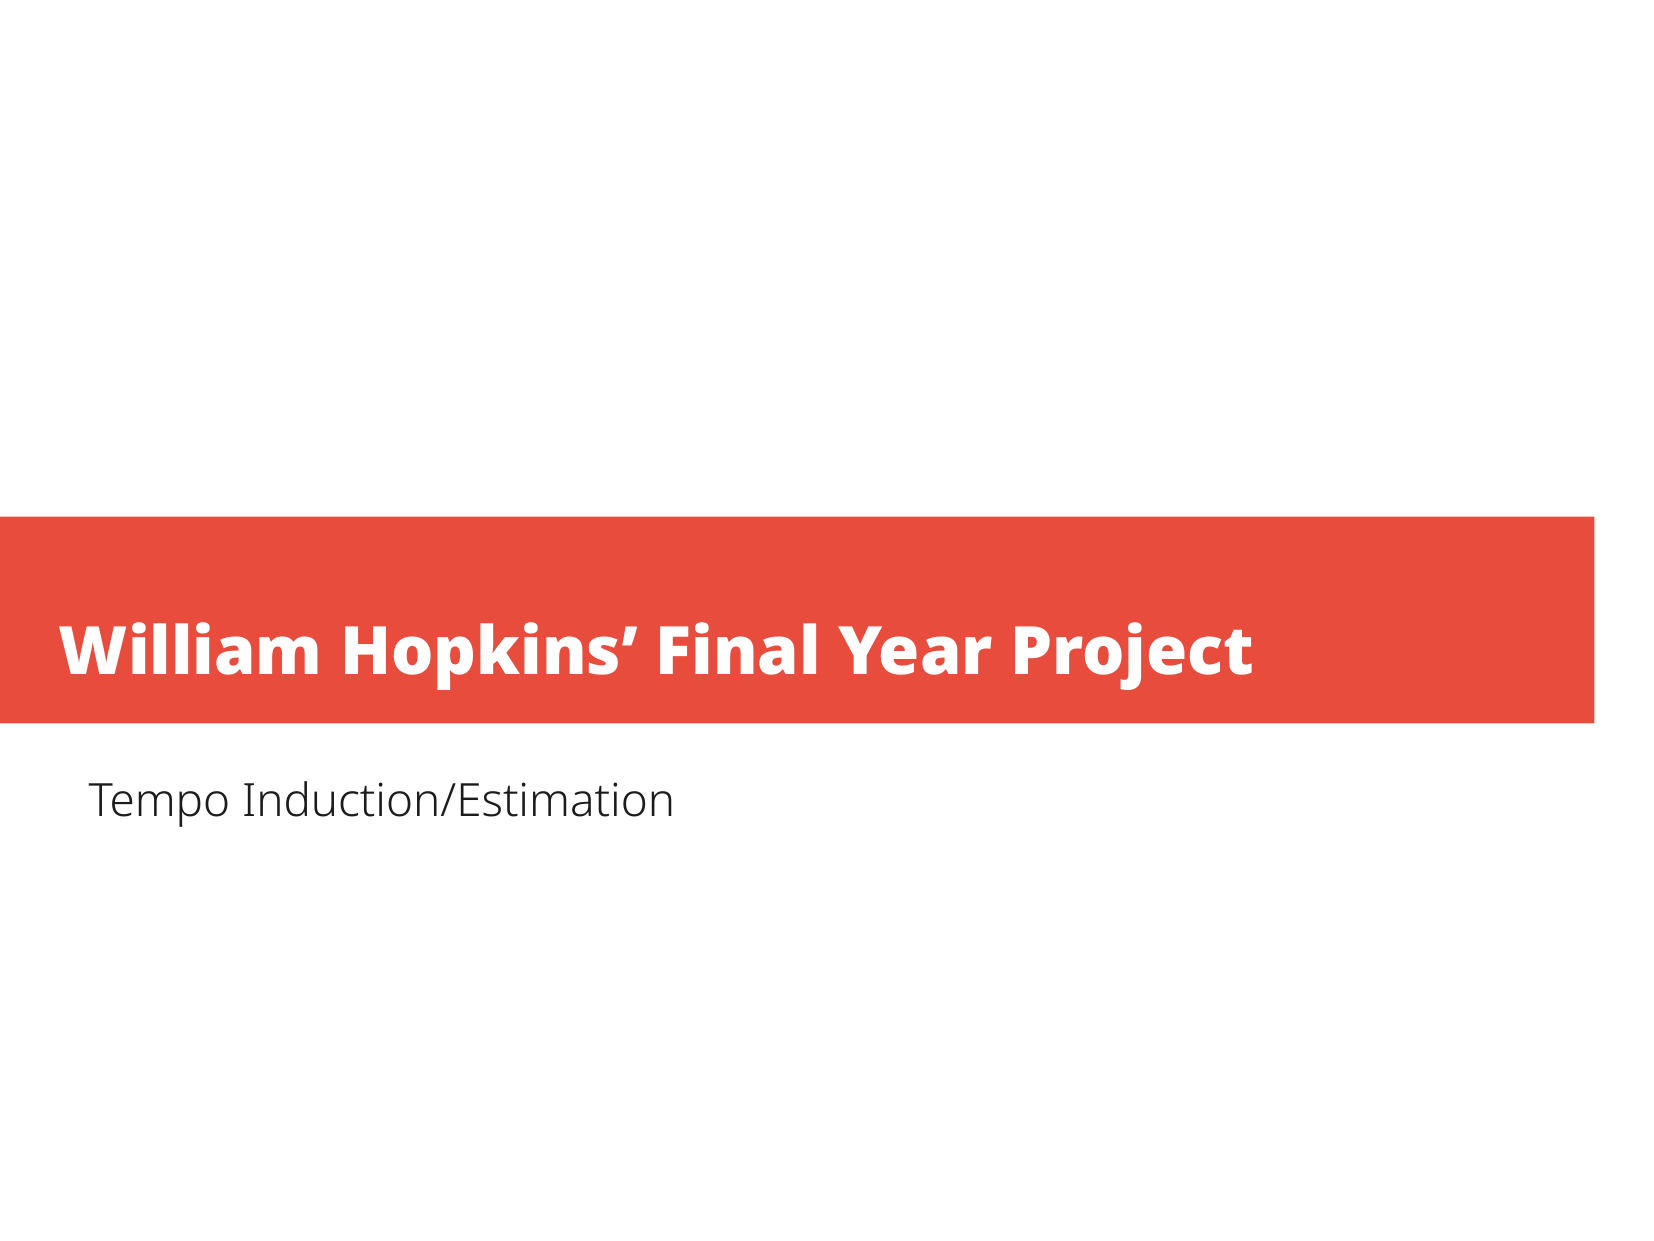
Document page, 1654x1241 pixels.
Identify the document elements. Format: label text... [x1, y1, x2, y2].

subtitle Tempo Induction/Estimation [88, 767, 1595, 1182]
title William Hopkins’ Final Year Project [59, 546, 1595, 694]
